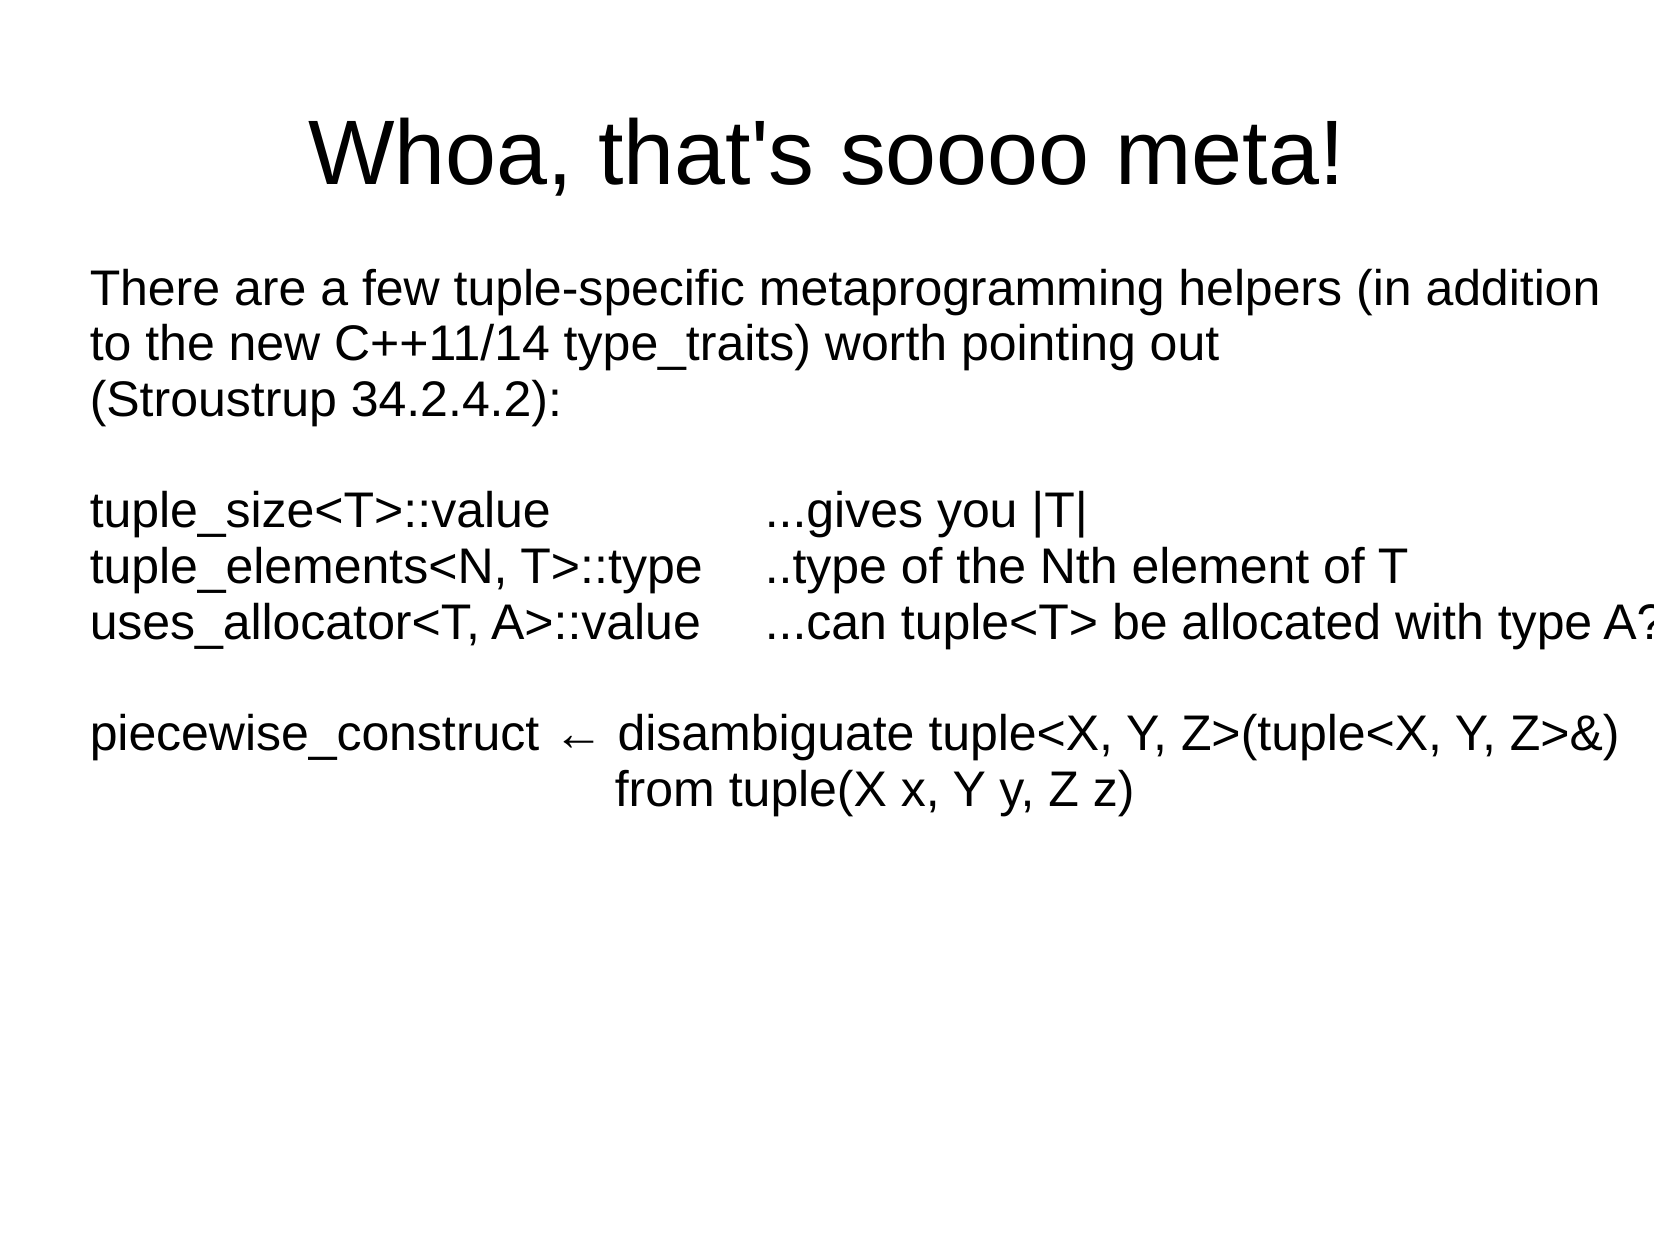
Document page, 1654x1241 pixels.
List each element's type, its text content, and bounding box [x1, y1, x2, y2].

text_box There are a few tuple-specific metaprogramming helpers (in addition to the new C++11/14 type_traits) worth pointing out (Stroustrup 34.2.4.2): tuple_size<T>::value ...gives you |T| tuple_elements<N, T>::type ..type of the Nth element of T uses_allocator<T, A>::value ...can tuple<T> be allocated with type A? piecewise_construct ← disambiguate tuple<X, Y, Z>(tuple<X, Y, Z>&) from tuple(X x, Y y, Z z) [75, 252, 1654, 992]
title Whoa, that's soooo meta! [82, 49, 1571, 252]
